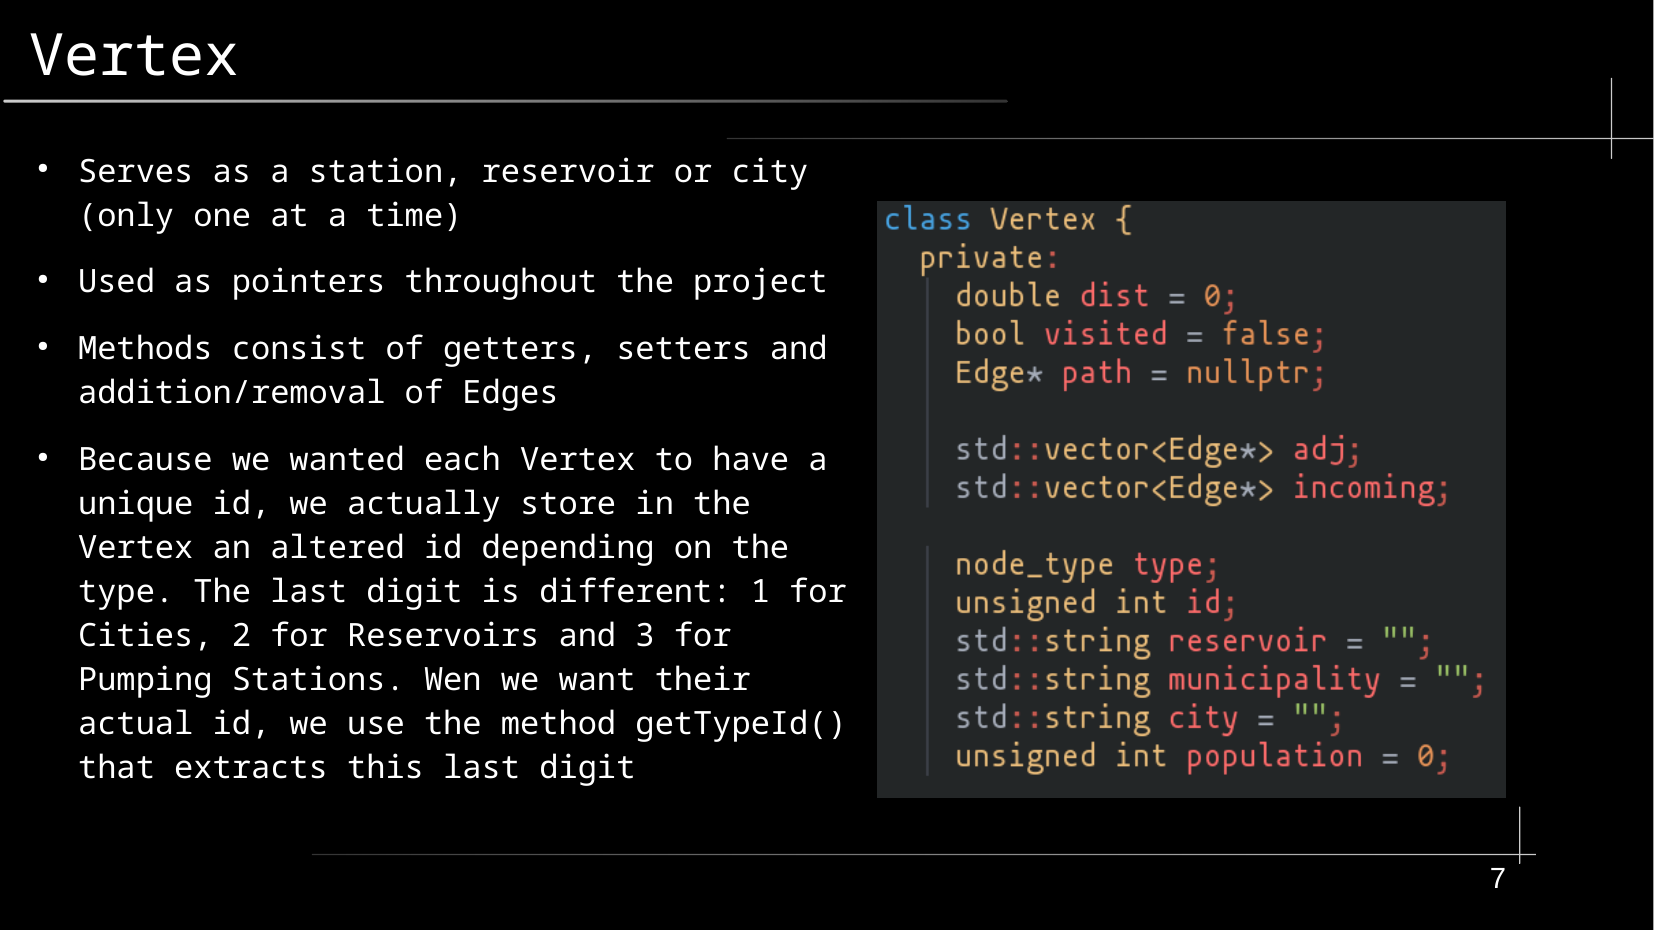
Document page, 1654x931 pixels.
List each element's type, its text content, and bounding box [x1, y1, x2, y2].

title Vertex [29, 0, 1595, 107]
list Serves as a station, reservoir or city (only one at a time) Used as pointers throughout the project Methods consist of getters, setters and addition/removal of Edges Because we wanted each Vertex to have a unique id, we actually store in the Vertex an altered id depending on the type. The last digit is different: 1 for Cities, 2 for Reservoirs and 3 for Pumping Stations. Wen we want their actual id, we use the method getTypeId() that extracts this last digit [23, 147, 857, 827]
picture [877, 201, 1506, 798]
